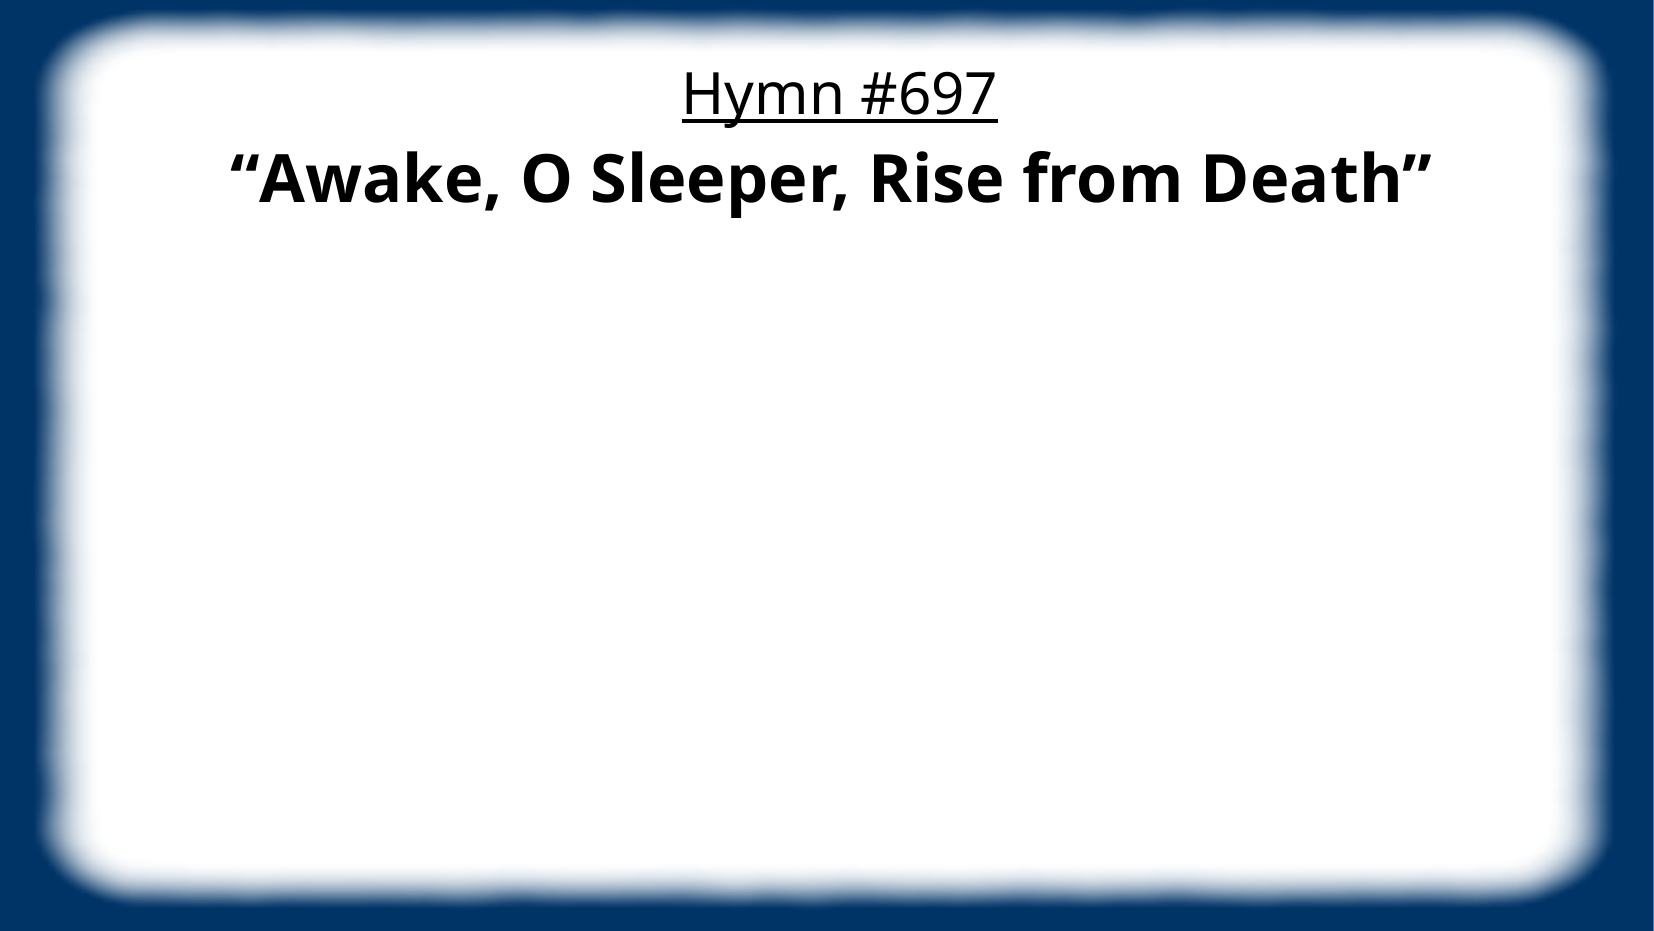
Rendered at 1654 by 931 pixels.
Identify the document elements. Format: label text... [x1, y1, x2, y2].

picture [0, 0, 1654, 931]
text_box Hymn #697 “Awake, O Sleeper, Rise from Death” [90, 45, 1591, 226]
